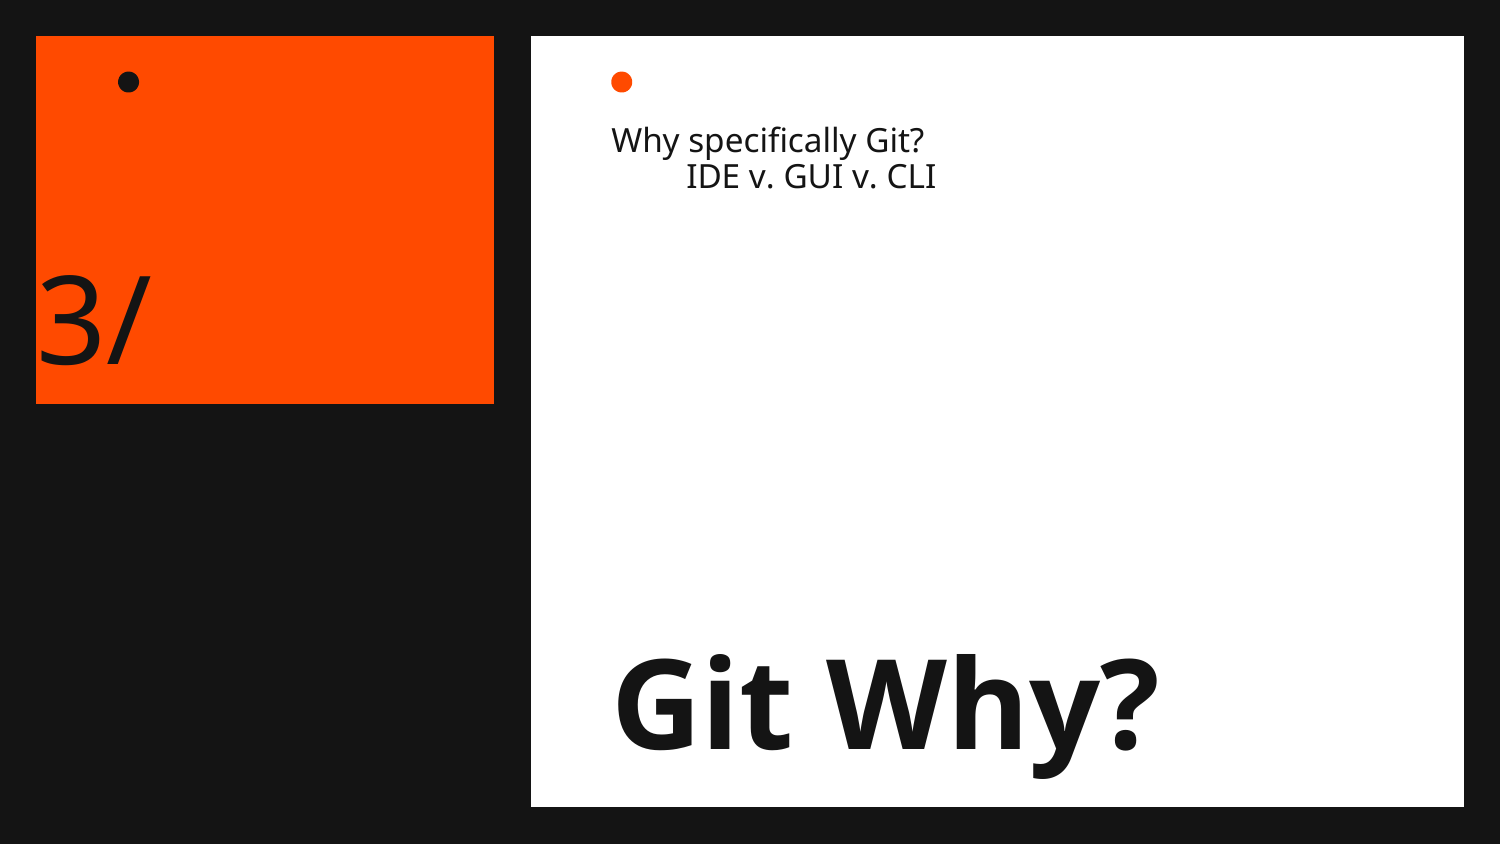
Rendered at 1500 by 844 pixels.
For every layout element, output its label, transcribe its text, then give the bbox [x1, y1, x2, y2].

text_box [611, 71, 633, 93]
text_box [118, 71, 140, 93]
title Git Why? [611, 400, 1382, 773]
title 3/ [36, 206, 212, 404]
subtitle Why specifically Git? IDE v. GUI v. CLI [611, 123, 1016, 207]
